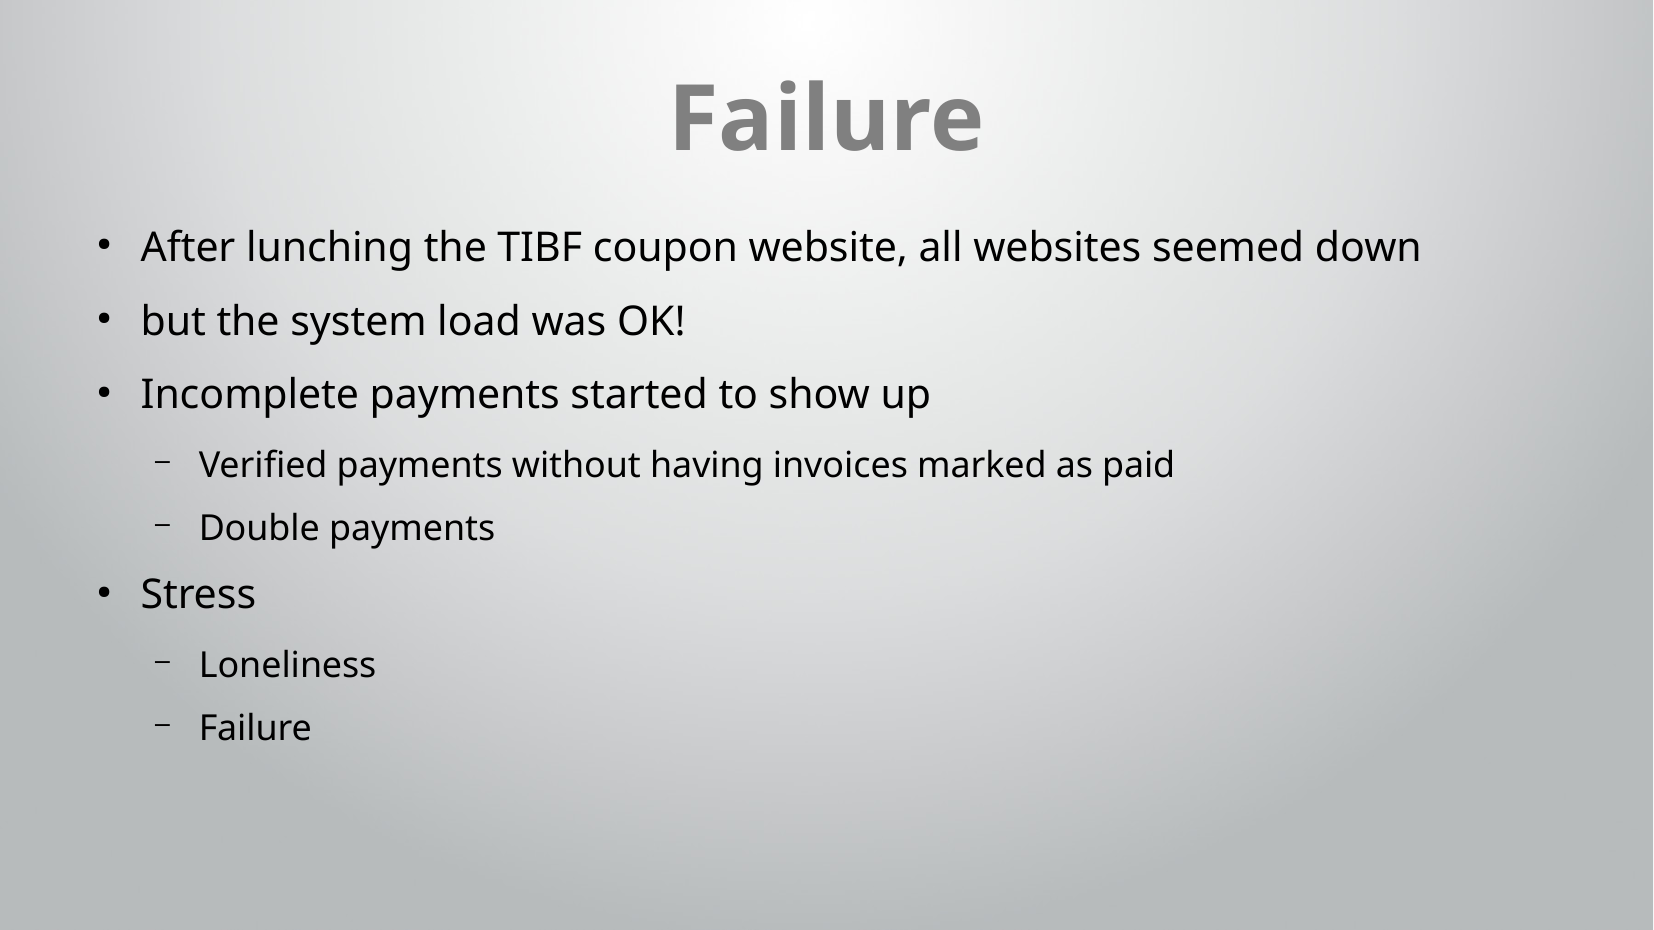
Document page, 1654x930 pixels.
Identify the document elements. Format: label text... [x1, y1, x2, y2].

list After lunching the TIBF coupon website, all websites seemed down but the system load was OK! Incomplete payments started to show up Verified payments without having invoices marked as paid Double payments Stress Loneliness Failure [82, 217, 1571, 757]
title Failure [82, 36, 1571, 193]
picture [0, 0, 1654, 930]
